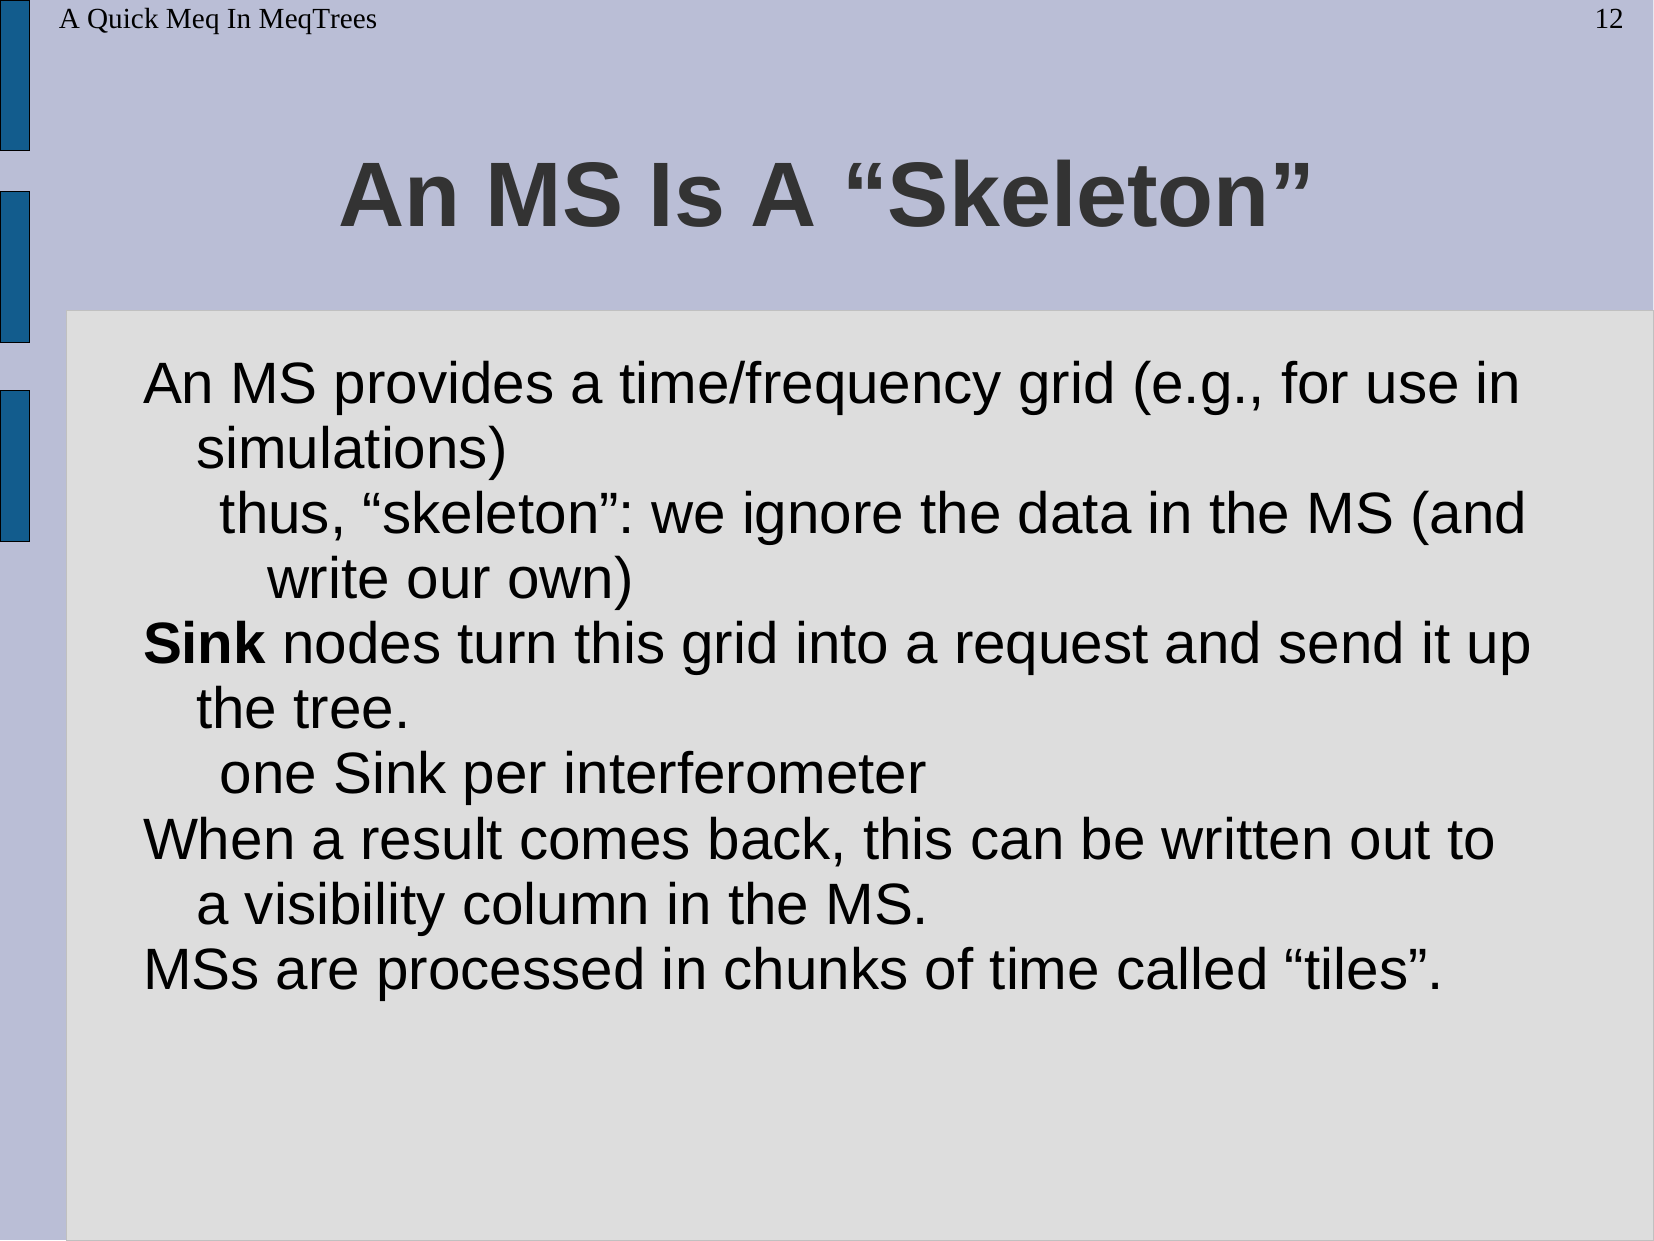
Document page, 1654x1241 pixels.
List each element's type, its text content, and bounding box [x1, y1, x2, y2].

list An MS provides a time/frequency grid (e.g., for use in simulations) thus, “skeleton”: we ignore the data in the MS (and write our own) Sink nodes turn this grid into a request and send it up the tree. one Sink per interferometer When a result comes back, this can be written out to a visibility column in the MS. MSs are processed in chunks of time called “tiles”. [125, 351, 1538, 1029]
title An MS Is A “Skeleton” [121, 91, 1534, 299]
